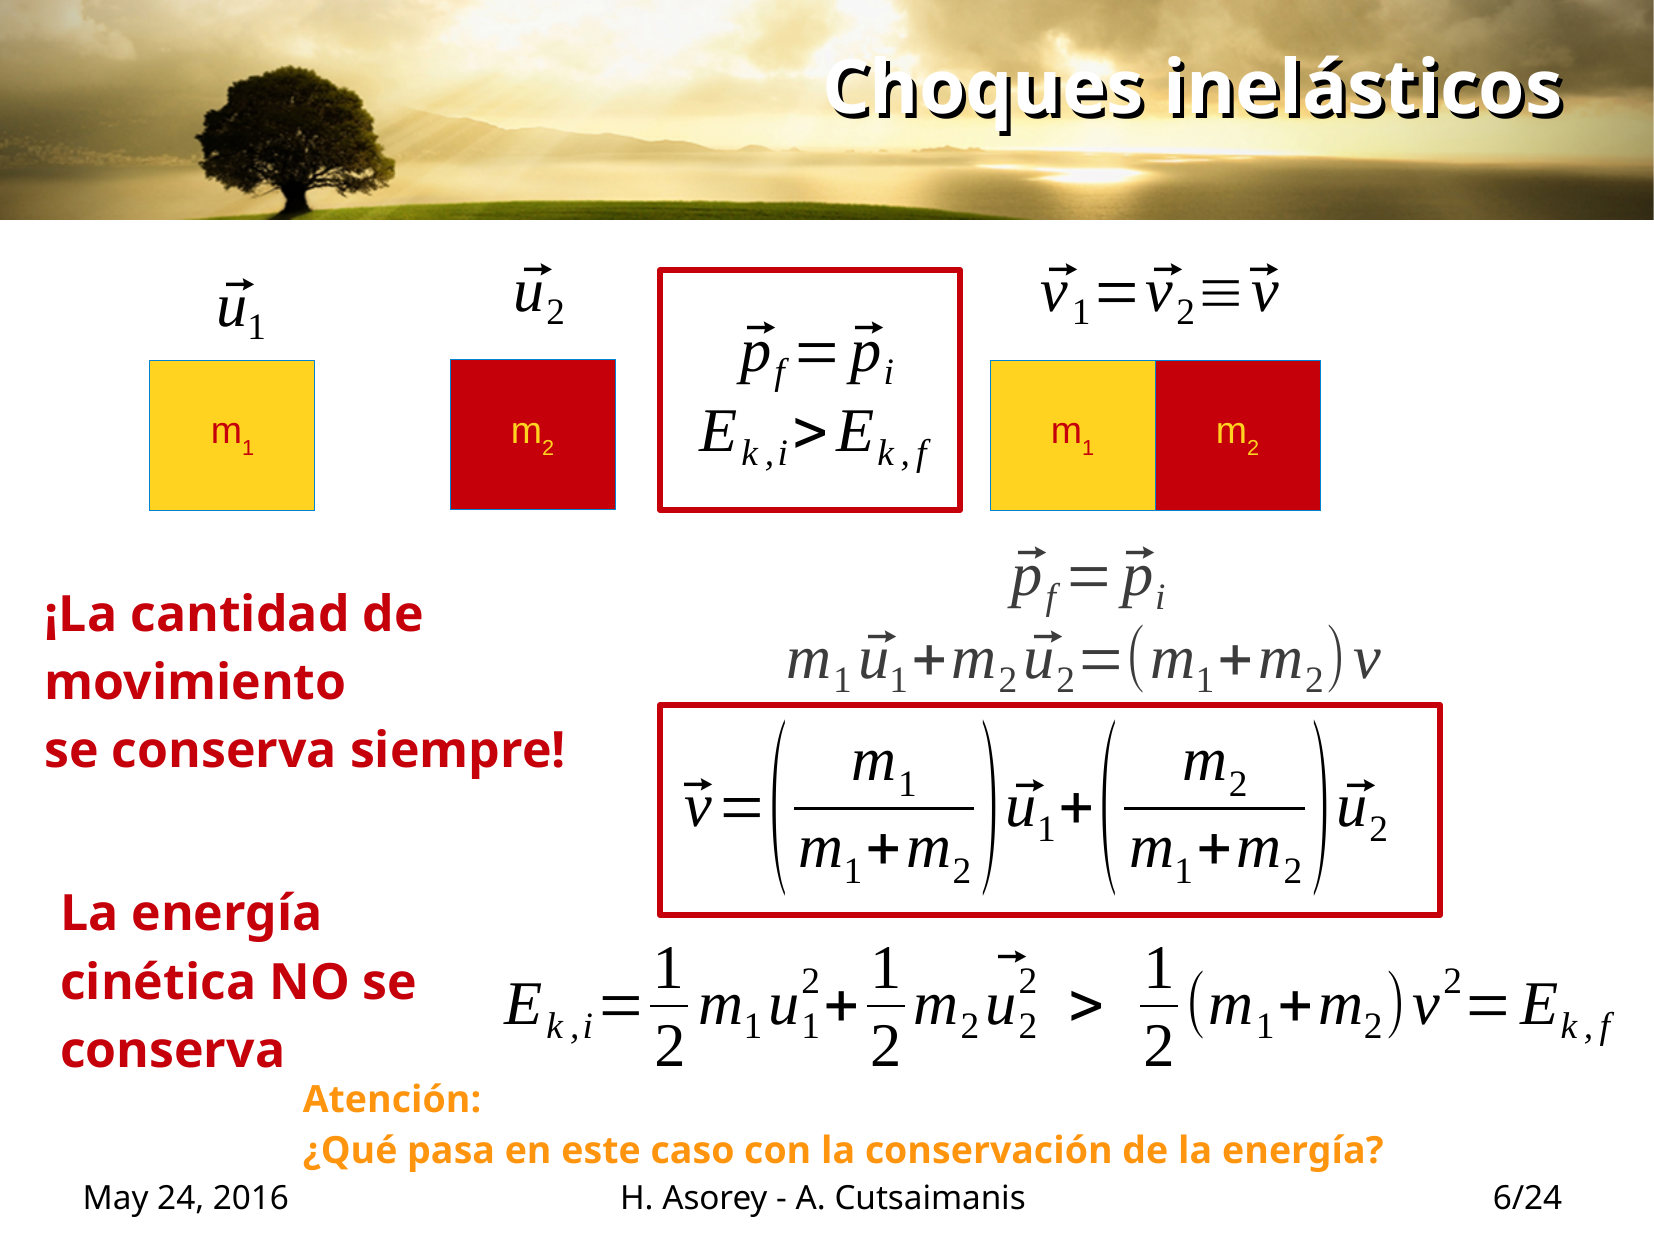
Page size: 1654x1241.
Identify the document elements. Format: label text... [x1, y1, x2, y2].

chart [1032, 255, 1289, 334]
chart [210, 270, 273, 349]
chart [780, 540, 1390, 701]
chart [495, 933, 1622, 1081]
picture [0, 0, 1654, 220]
text_box m1 [990, 360, 1155, 511]
text_box ¡La cantidad de movimiento se conserva siempre! [30, 570, 736, 706]
text_box m2 [450, 359, 616, 510]
text_box m2 [1155, 360, 1321, 511]
chart [690, 315, 939, 475]
chart [507, 255, 571, 334]
text_box Atención: ¿Qué pasa en este caso con la conservación de la energía? [288, 1065, 1459, 1171]
text_box m1 [149, 360, 315, 511]
title Choques inelásticos [75, 19, 1564, 151]
text_box La energía cinética NO se conserva [45, 870, 541, 1005]
chart [675, 716, 1394, 901]
